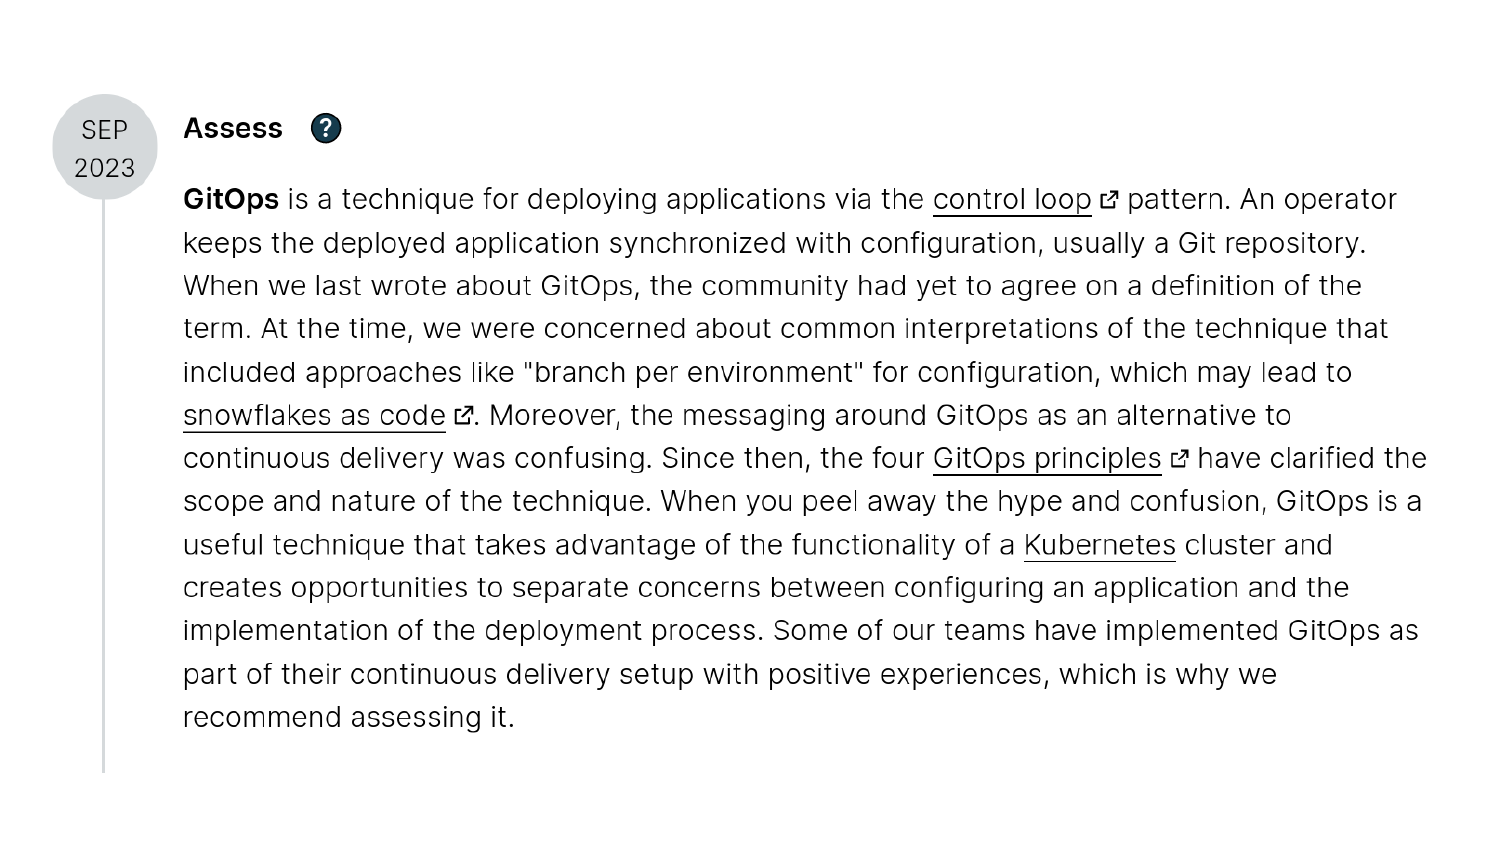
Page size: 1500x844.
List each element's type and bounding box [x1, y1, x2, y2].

picture [0, 49, 1500, 773]
